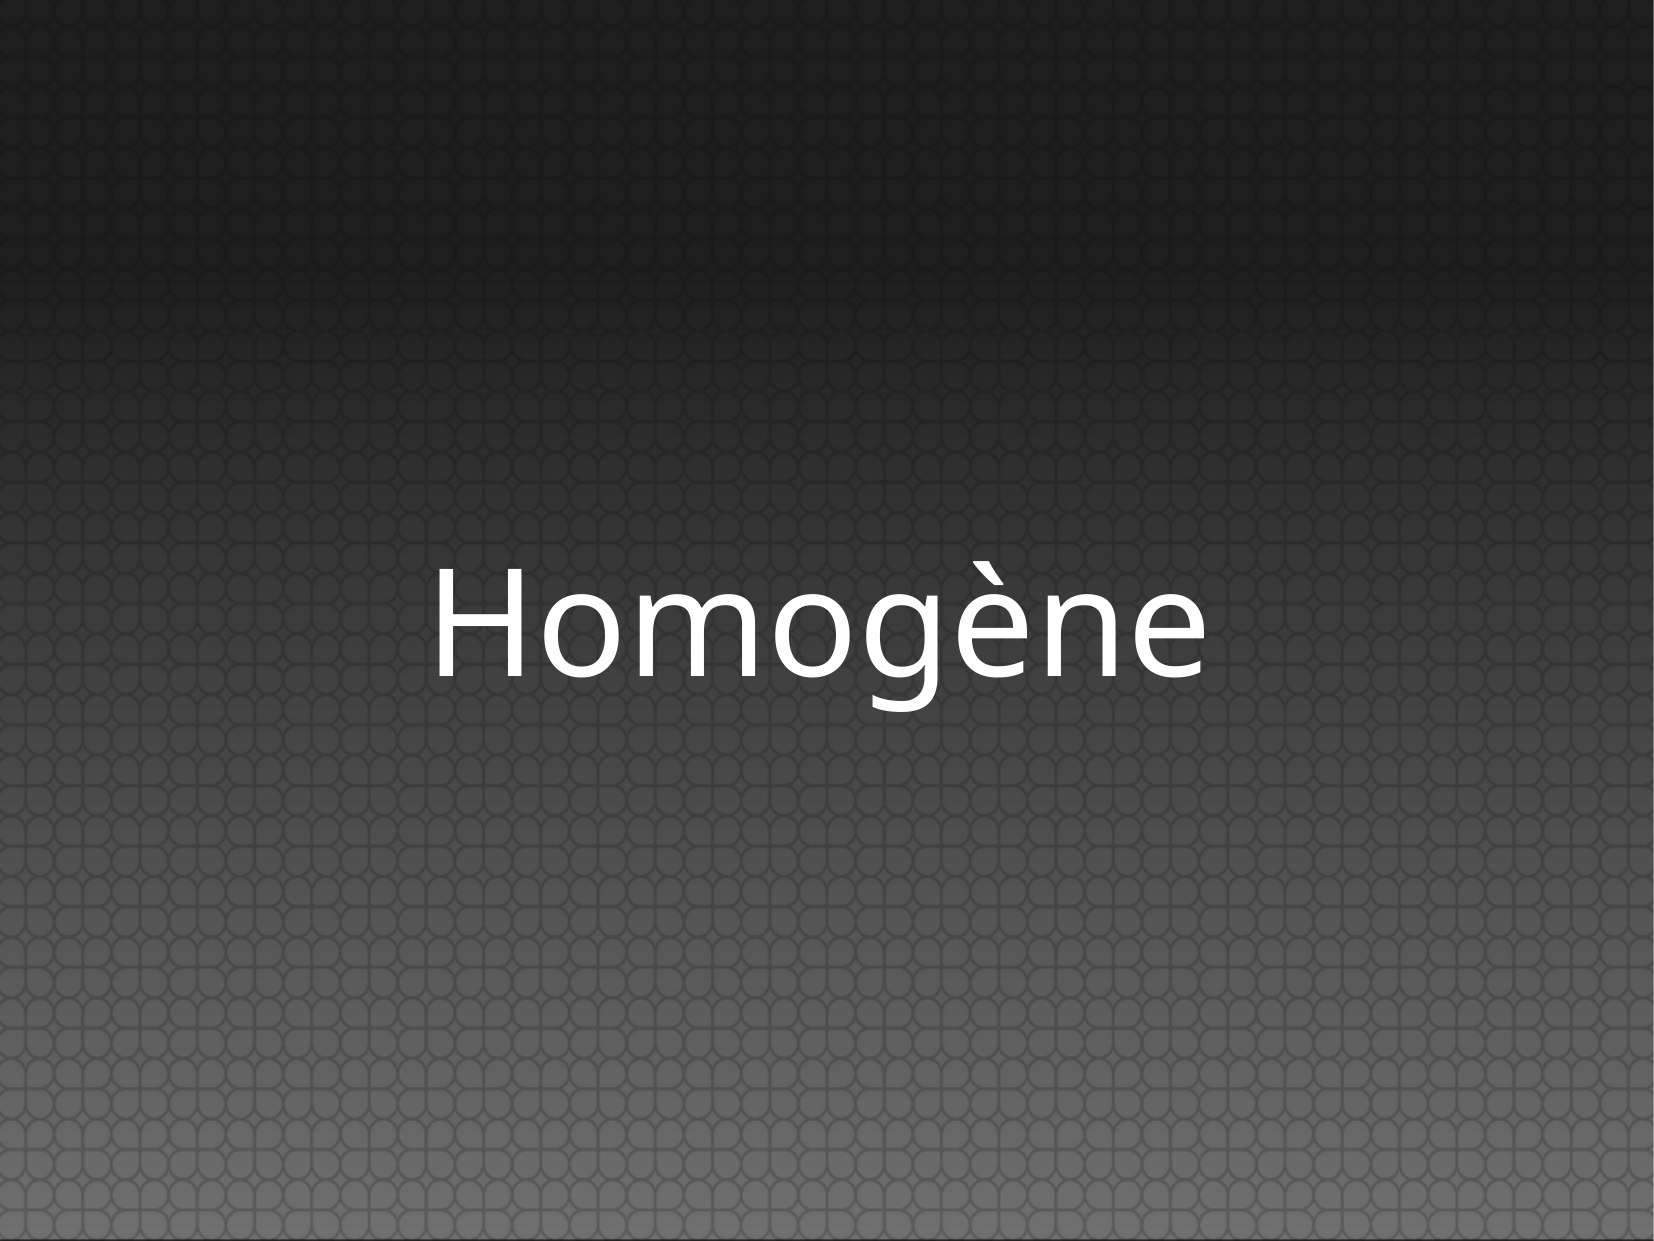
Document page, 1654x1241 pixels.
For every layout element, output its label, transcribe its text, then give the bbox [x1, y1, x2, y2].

picture [0, 0, 1654, 1241]
title Homogène [75, 525, 1564, 713]
